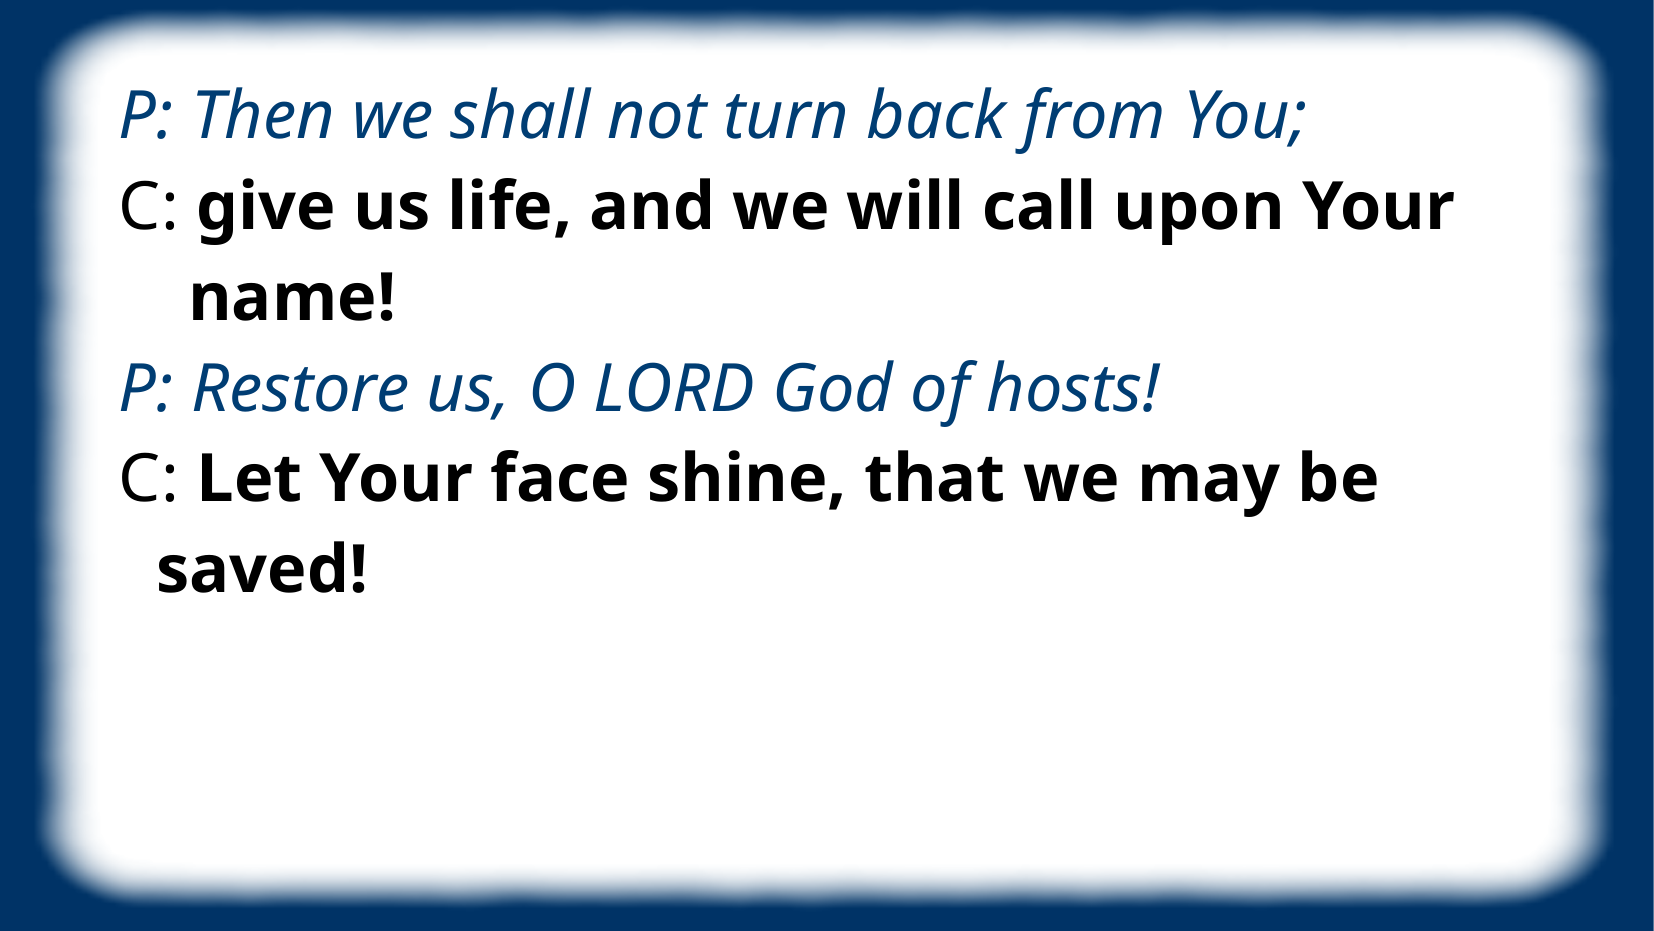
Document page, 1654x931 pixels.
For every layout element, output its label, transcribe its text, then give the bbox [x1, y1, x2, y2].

text_box P: Then we shall not turn back from You; C: give us life, and we will call upon Your name! P: Restore us, O LORD God of hosts! C: Let Your face shine, that we may be saved! [104, 60, 1545, 519]
picture [0, 0, 1654, 931]
